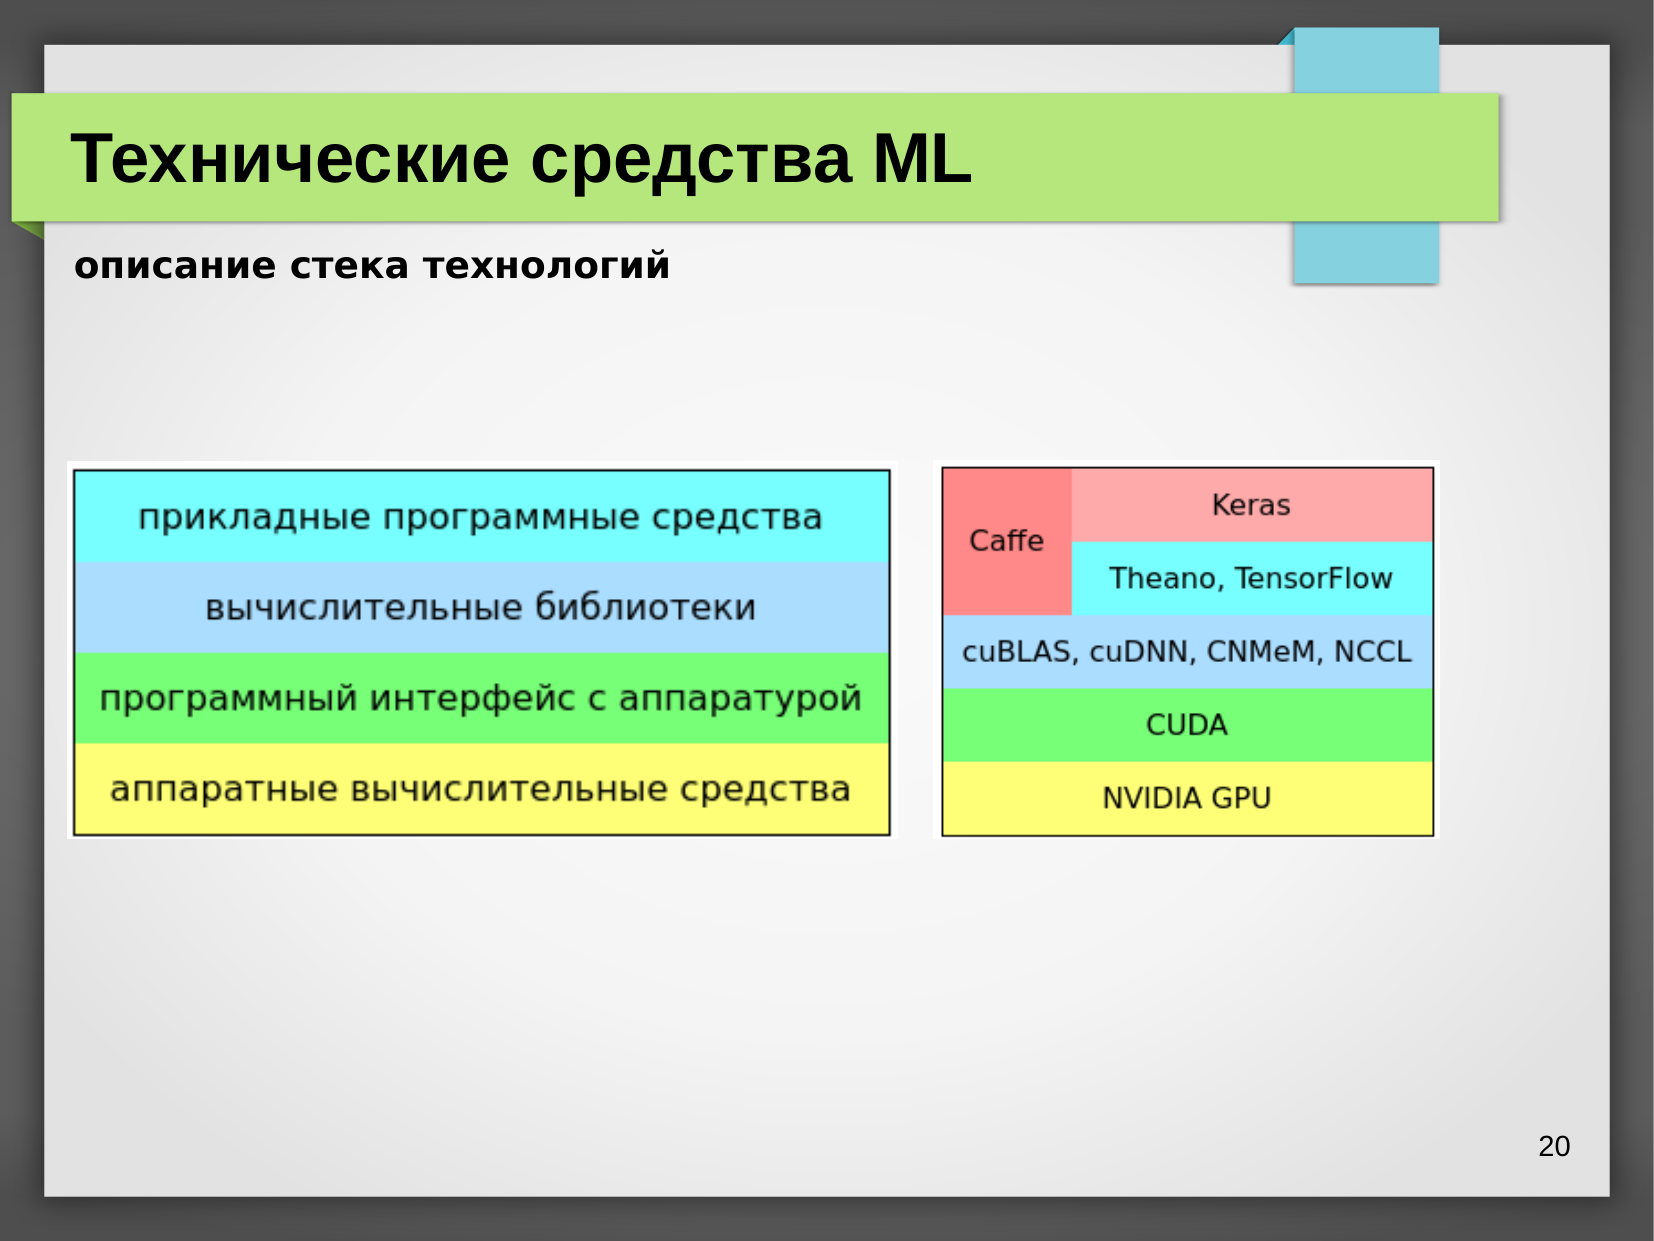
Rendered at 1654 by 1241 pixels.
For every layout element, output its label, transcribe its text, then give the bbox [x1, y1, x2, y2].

title Технические средства ML [70, 118, 1205, 199]
text_box описание стека технологий [59, 236, 934, 331]
picture [0, 0, 1654, 1241]
